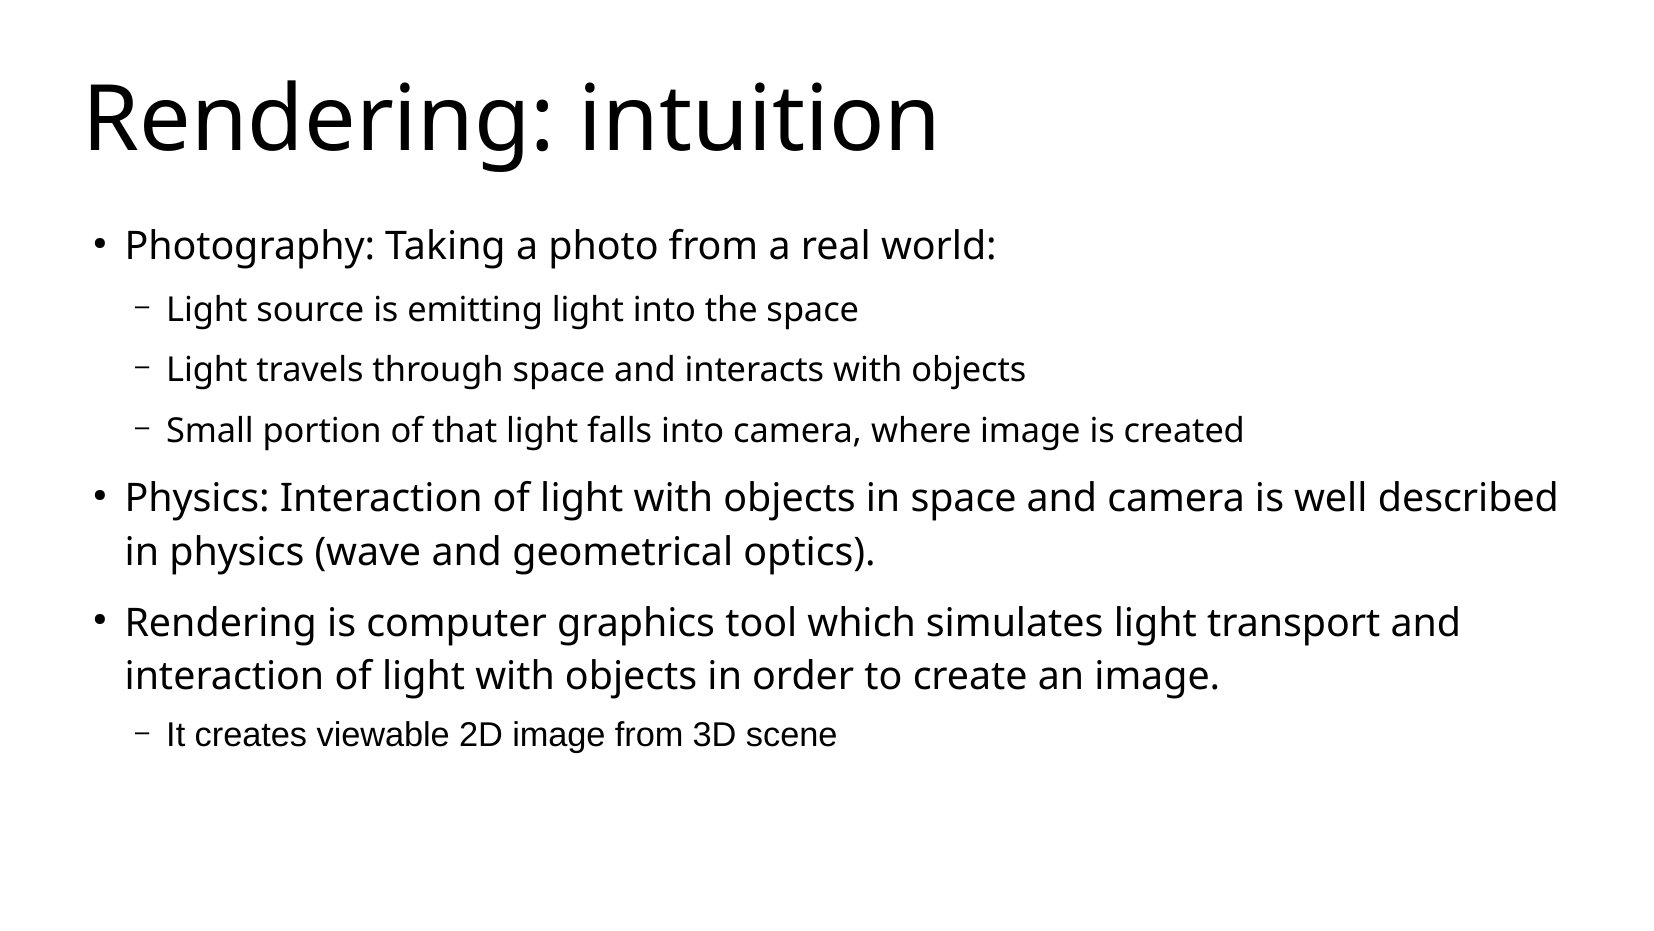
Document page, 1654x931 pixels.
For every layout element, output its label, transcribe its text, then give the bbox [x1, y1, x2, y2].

list Photography: Taking a photo from a real world: Light source is emitting light into the space Light travels through space and interacts with objects Small portion of that light falls into camera, where image is created Physics: Interaction of light with objects in space and camera is well described in physics (wave and geometrical optics). Rendering is computer graphics tool which simulates light transport and interaction of light with objects in order to create an image. It creates viewable 2D image from 3D scene [82, 217, 1571, 758]
title Rendering: intuition [82, 37, 1571, 193]
